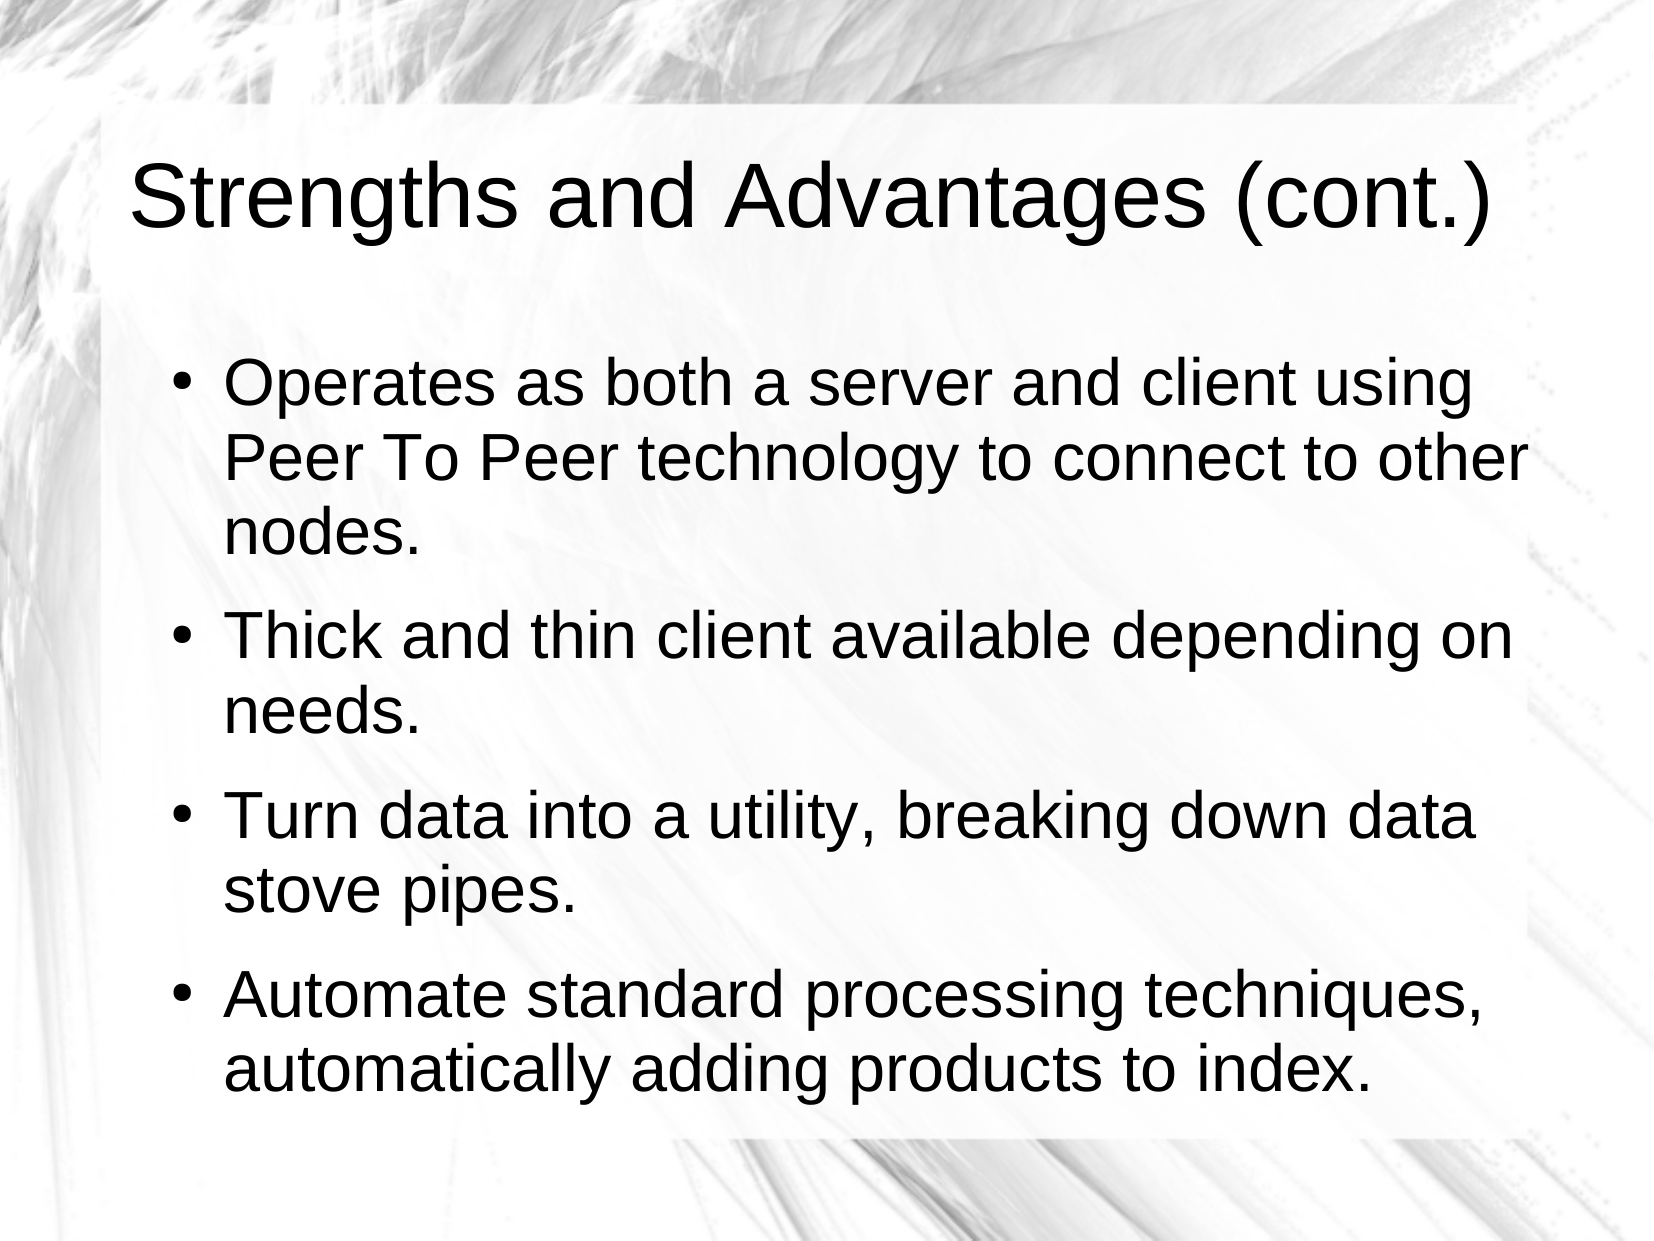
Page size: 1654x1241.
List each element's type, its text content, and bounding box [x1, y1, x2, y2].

list Operates as both a server and client using Peer To Peer technology to connect to other nodes. Thick and thin client available depending on needs. Turn data into a utility, breaking down data stove pipes. Automate standard processing techniques, automatically adding products to index. [152, 344, 1538, 1127]
picture [0, 0, 1654, 1241]
title Strengths and Advantages (cont.) [118, 112, 1506, 281]
